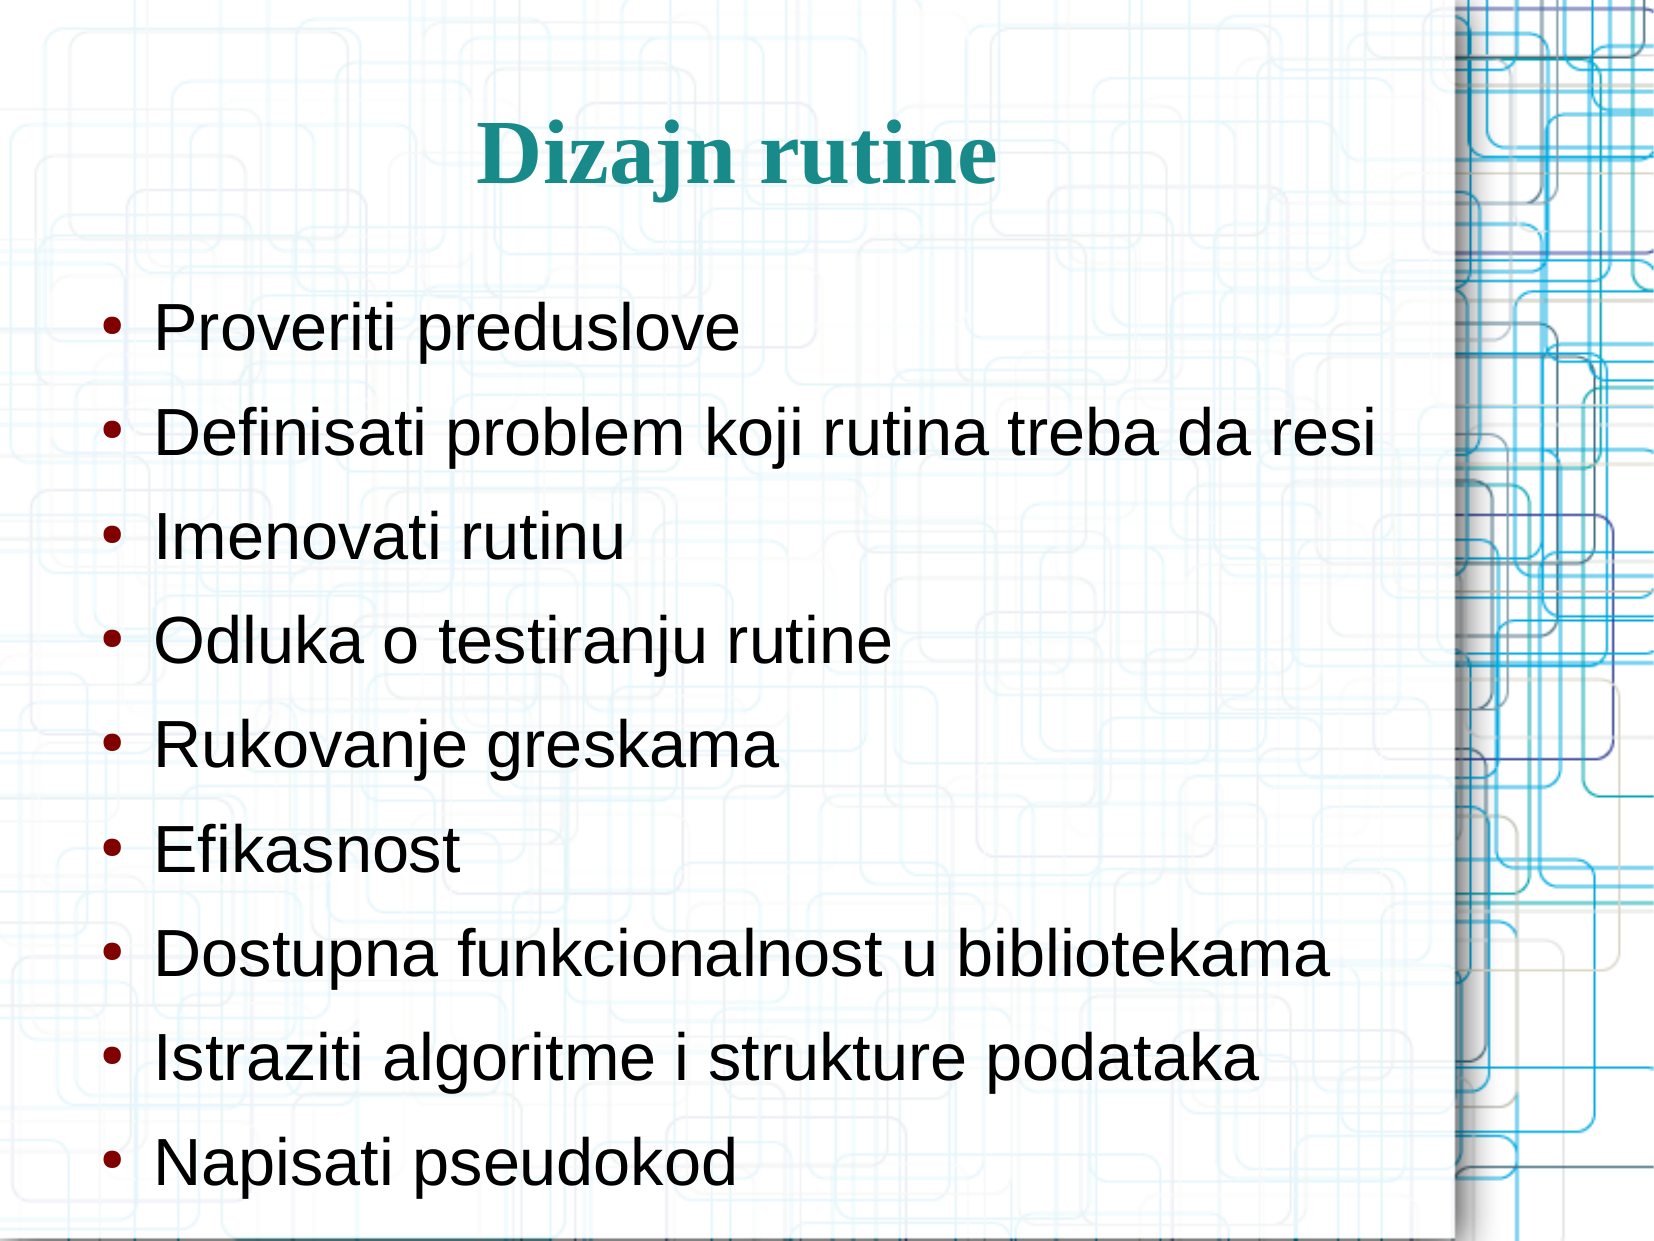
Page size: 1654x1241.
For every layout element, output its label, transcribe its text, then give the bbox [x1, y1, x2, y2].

title Dizajn rutine [59, 49, 1418, 257]
list Proveriti preduslove Definisati problem koji rutina treba da resi Imenovati rutinu Odluka o testiranju rutine Rukovanje greskama Efikasnost Dostupna funkcionalnost u bibliotekama Istraziti algoritme i strukture podataka Napisati pseudokod [82, 290, 1418, 1200]
picture [0, 0, 1654, 1241]
